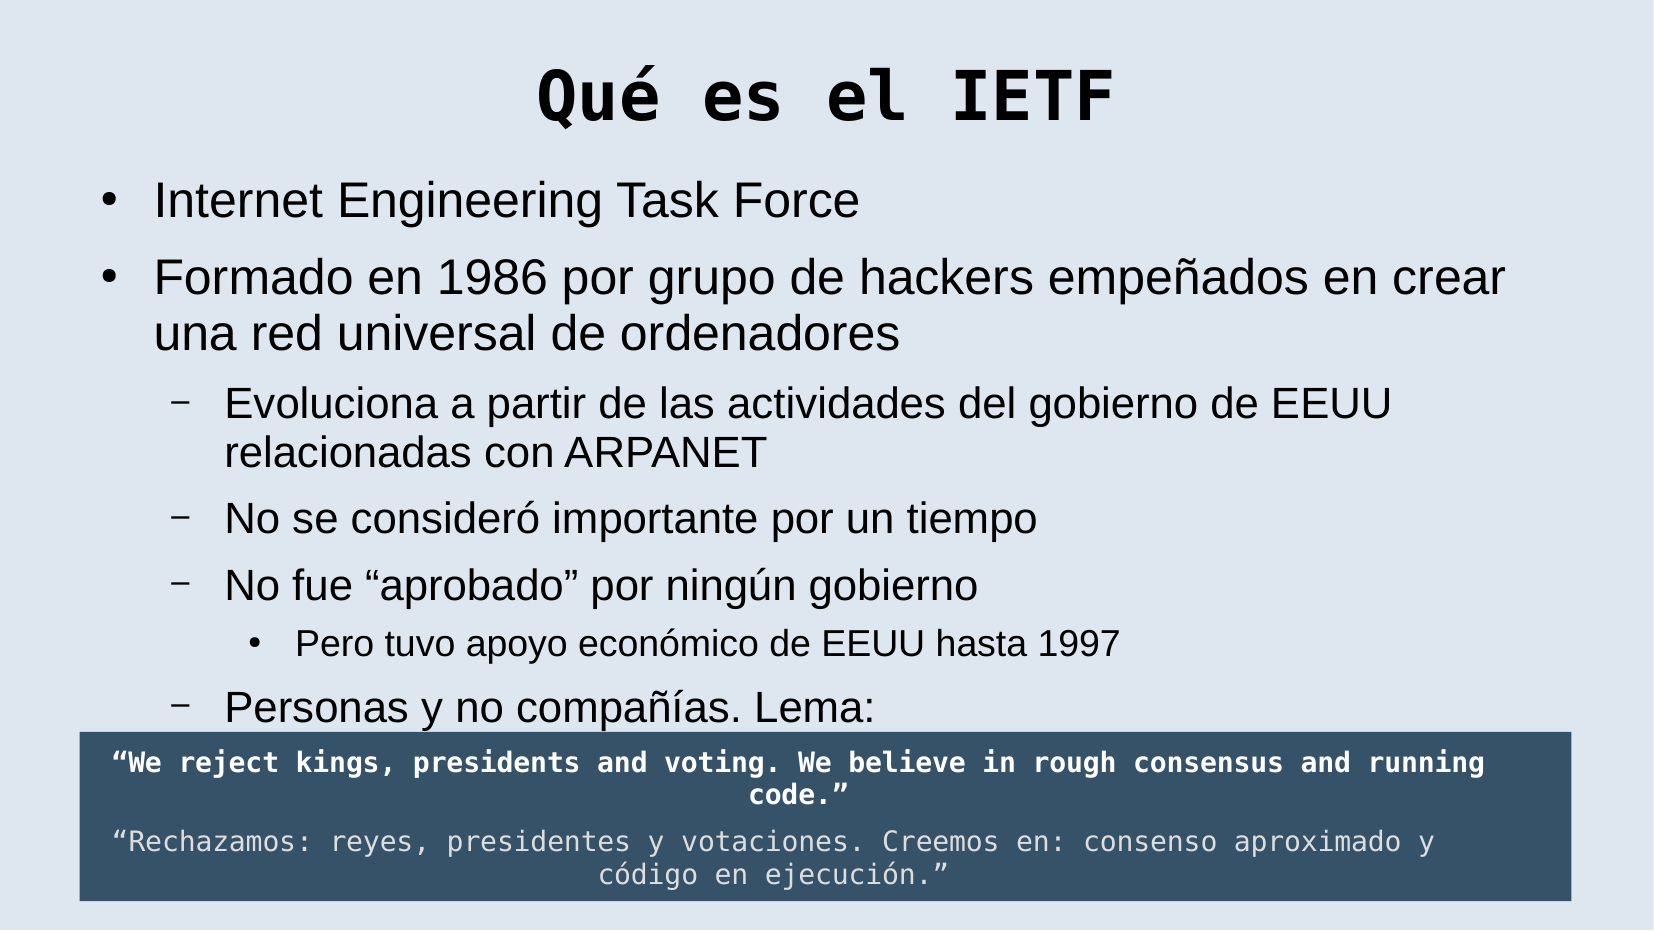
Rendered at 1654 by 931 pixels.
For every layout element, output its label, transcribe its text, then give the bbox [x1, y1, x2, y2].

list Internet Engineering Task Force Formado en 1986 por grupo de hackers empeñados en crear una red universal de ordenadores Evoluciona a partir de las actividades del gobierno de EEUU relacionadas con ARPANET No se consideró importante por un tiempo No fue “aprobado” por ningún gobierno Pero tuvo apoyo económico de EEUU hasta 1997 Personas y no compañías. Lema: [82, 172, 1571, 731]
text_box “We reject kings, presidents and voting. We believe in rough consensus and running code.” [96, 738, 1538, 818]
text_box [79, 731, 1572, 902]
title Qué es el IETF [82, 19, 1571, 172]
text_box “Rechazamos: reyes, presidentes y votaciones. Creemos en: consenso aproximado y código en ejecución.” [96, 818, 1538, 899]
